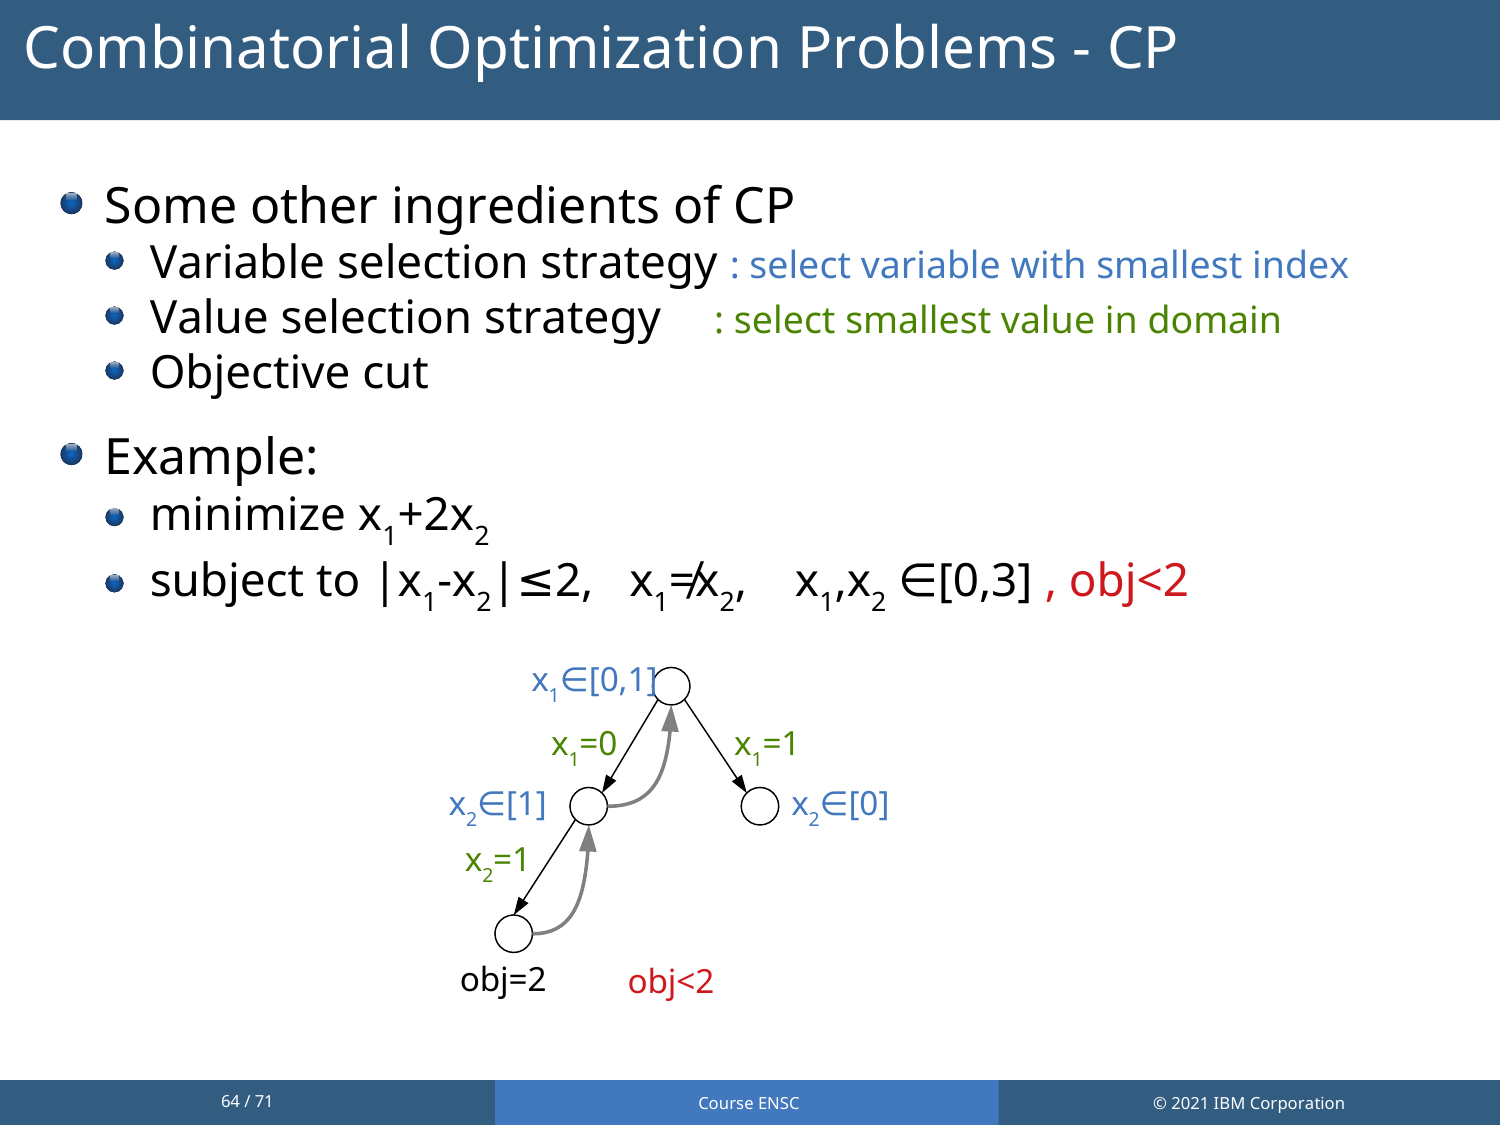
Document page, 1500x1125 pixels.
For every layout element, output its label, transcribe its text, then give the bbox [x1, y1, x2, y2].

text_box x1=1 [719, 715, 827, 785]
text_box [741, 787, 776, 826]
list Some other ingredients of CP Variable selection strategy : select variable with smallest index Value selection strategy : select smallest value in domain Objective cut Example: minimize x1+2x2 subject to |x1-x2|≤2, x1≠x2, x1,x2 ∈[0,3] , obj<2 [45, 165, 1441, 1036]
text_box x1=0 [536, 715, 644, 785]
title Combinatorial Optimization Problems - CP [0, 0, 1500, 121]
text_box obj=2 [445, 950, 590, 1006]
text_box obj<2 [612, 952, 758, 1008]
text_box x2∈[1] [433, 774, 629, 838]
text_box x1∈[0,1] [516, 650, 712, 714]
text_box x2=1 [450, 831, 558, 901]
text_box [494, 915, 533, 950]
text_box x2∈[0] [776, 775, 972, 838]
